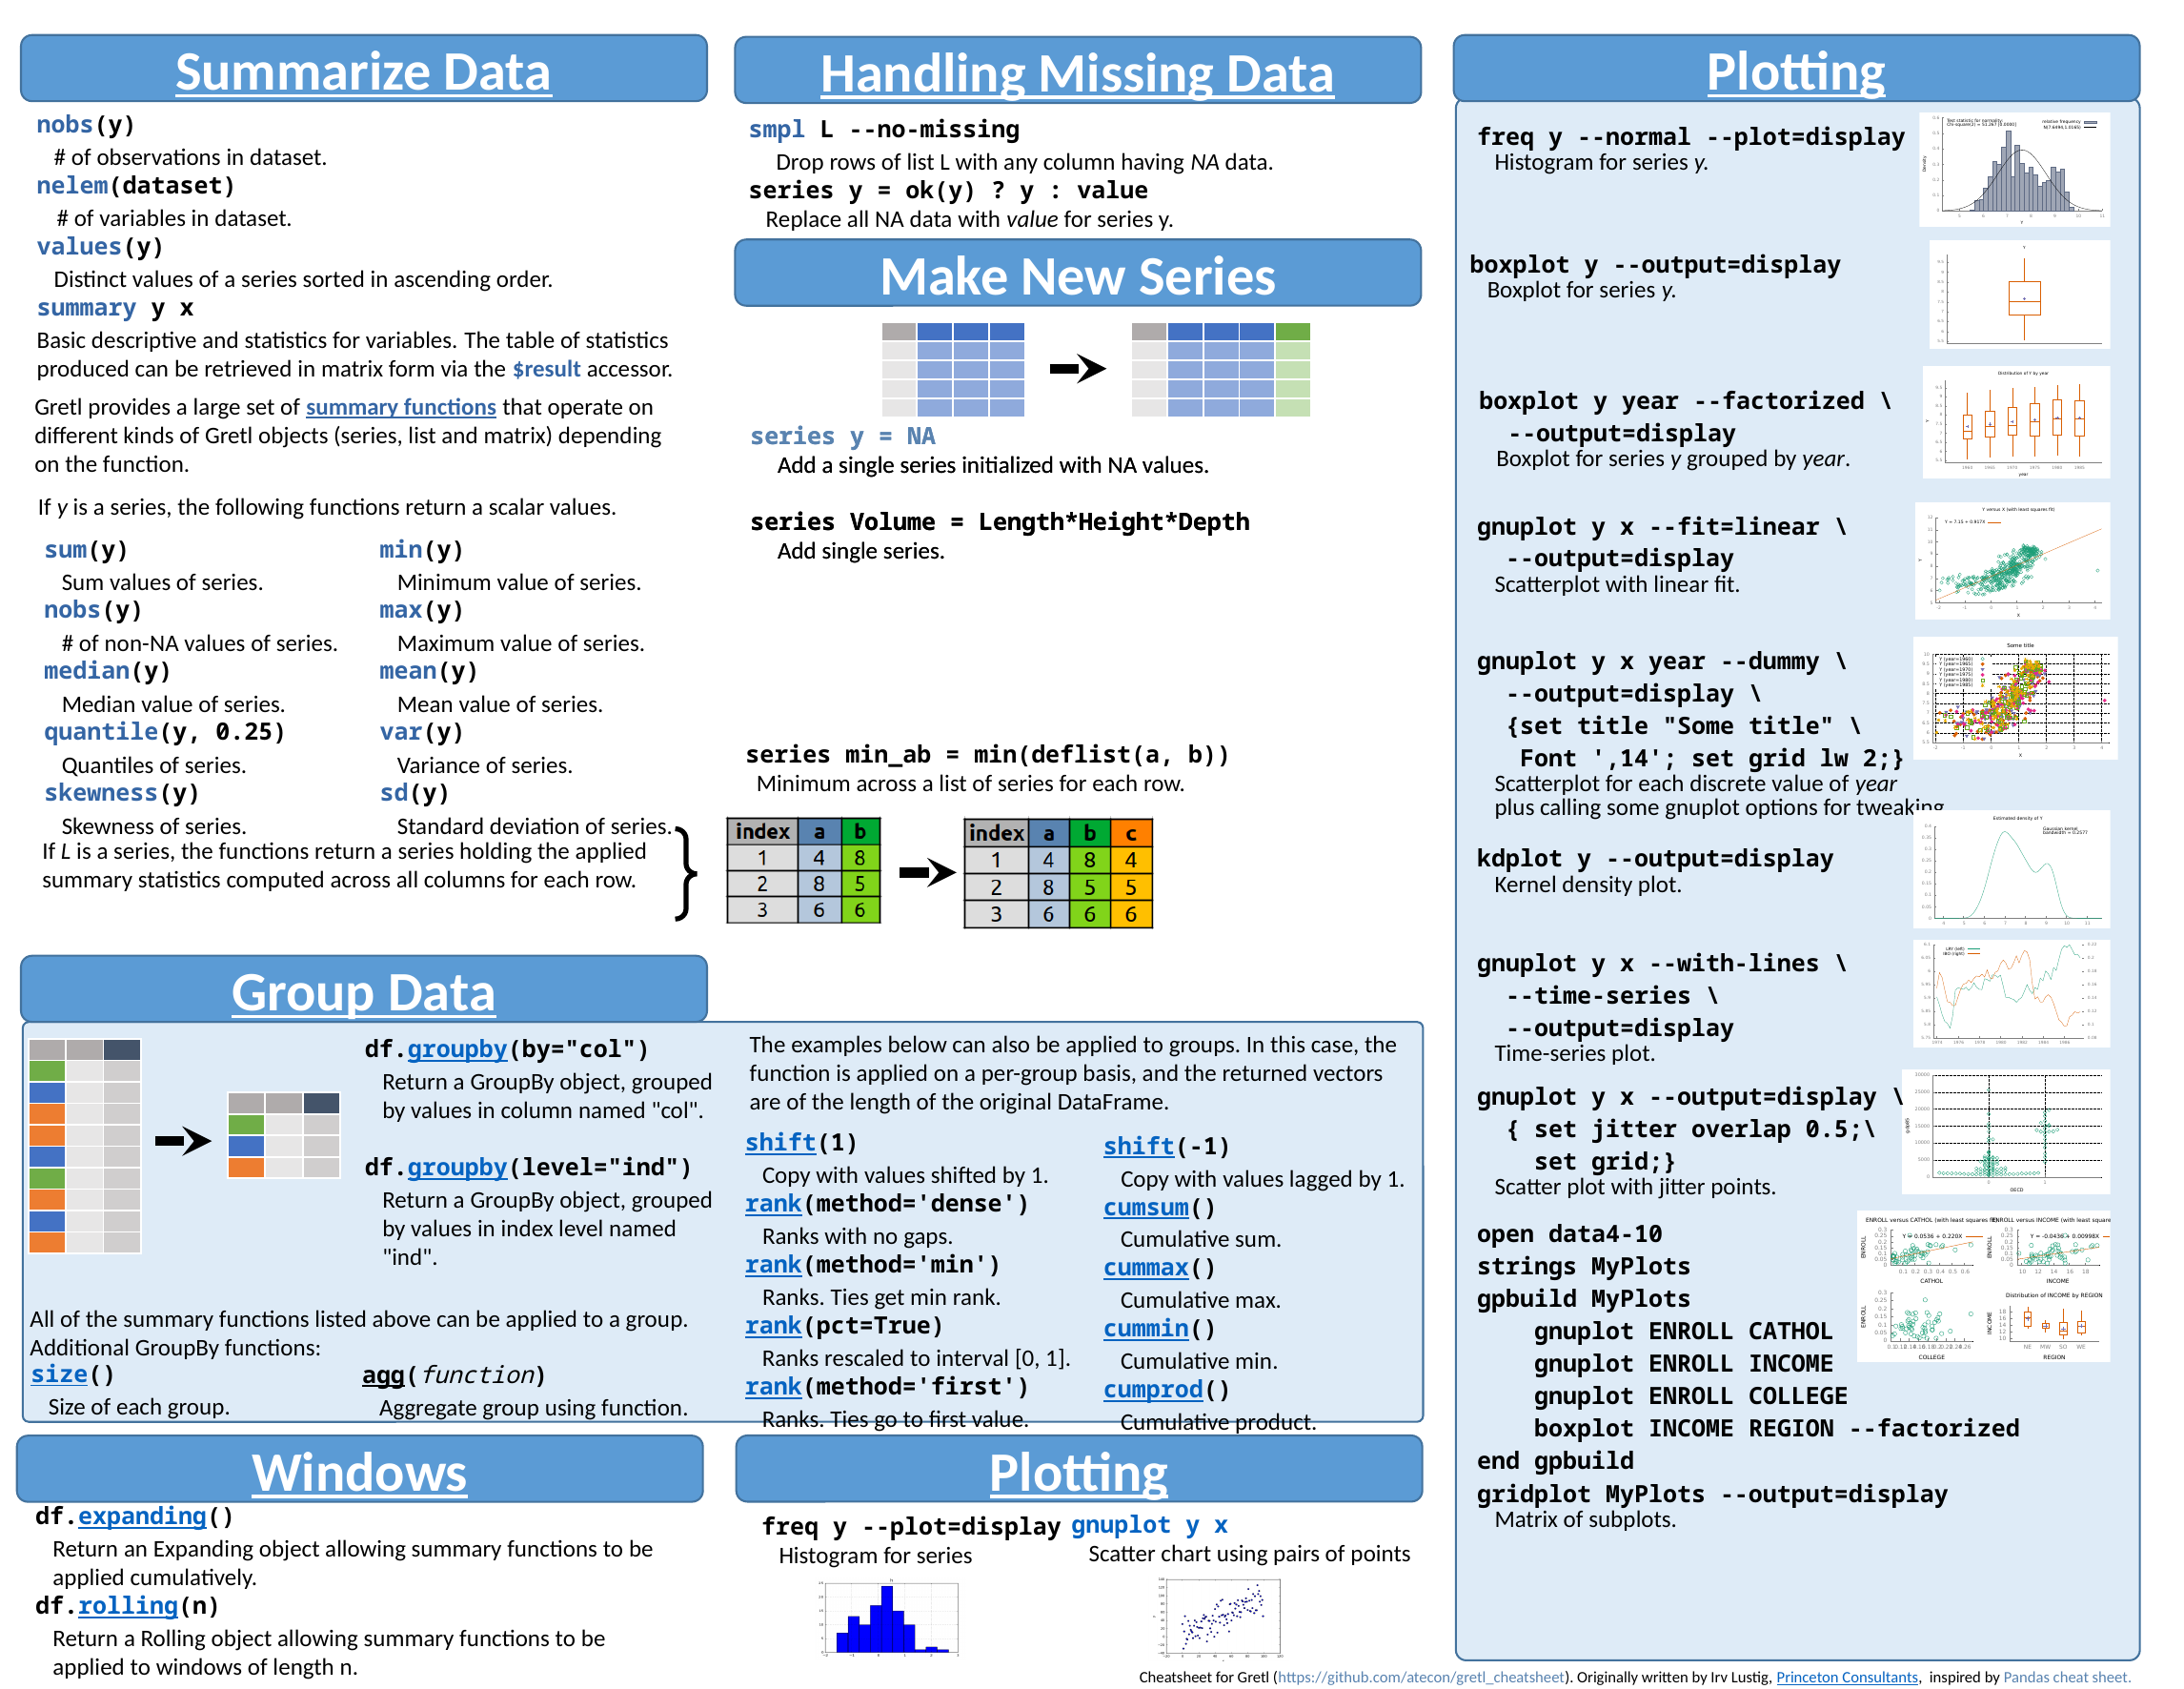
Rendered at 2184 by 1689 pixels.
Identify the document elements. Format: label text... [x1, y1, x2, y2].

table_cell [1276, 342, 1310, 359]
table_cell [1132, 380, 1166, 397]
picture [2083, 1210, 2111, 1363]
text_box Handling Missing Data [735, 36, 1422, 104]
text_box Windows [16, 1435, 703, 1502]
table_cell [882, 380, 916, 397]
table_cell [229, 1158, 264, 1177]
table_cell [1240, 361, 1274, 378]
text_box df.expanding() Return an Expanding object allowing summary functions to be applied cumulatively. df.rolling(n) Return a Rolling object allowing summary functions to be applied to windows of length n. [21, 1494, 694, 1688]
text_box size() Size of each group. [16, 1352, 348, 1428]
table_cell [30, 1211, 65, 1231]
table_cell [1168, 380, 1203, 397]
table_cell [954, 399, 988, 414]
table_header [1204, 323, 1239, 340]
text_box gnuplot y x --output=display \ { set jitter overlap 0.5;\ set grid;} Scatter plot with jitter points. [1463, 1072, 2026, 1195]
table_header [104, 1040, 140, 1060]
table_header [266, 1093, 302, 1113]
table_cell [990, 380, 1024, 397]
table_cell [266, 1115, 302, 1134]
table_cell [104, 1104, 140, 1124]
text_box gnuplot y x --fit=linear \ --output=display Scatterplot with linear fit. [1463, 501, 2026, 597]
text_box All of the summary functions listed above can be applied to a group. Additional GroupBy functions: [15, 1296, 711, 1368]
table_cell [67, 1211, 103, 1231]
table_cell [1204, 380, 1239, 397]
picture [1148, 1576, 1289, 1659]
picture [1922, 365, 2111, 478]
table_cell [30, 1104, 65, 1124]
table_cell [30, 1083, 65, 1103]
text_box [22, 1022, 735, 1422]
table_cell [104, 1147, 140, 1167]
text_box smpl L --no-missing Drop rows of list L with any column having NA data. series y = ok(y) ? y : value Replace all NA data with value for series y. [734, 107, 1420, 240]
text_box freq y --normal --plot=display Histogram for series y. [1463, 112, 2026, 226]
table_cell [1132, 361, 1166, 378]
table_header [990, 323, 1024, 340]
table_header [954, 323, 988, 340]
picture [815, 1577, 966, 1660]
text_box The examples below can also be applied to groups. In this case, the function is applied on a per-group basis, and the returned vectors are of the length of the original DataFrame. [735, 1022, 1421, 1123]
text_box shift(1) Copy with values shifted by 1. rank(method='dense') Ranks with no gaps. rank(method='min') Ranks. Ties get min rank. rank(pct=True) Ranks rescaled to interval [0, 1]. rank(method='first') Ranks. Ties go to first value. [731, 1123, 1089, 1440]
table_cell [30, 1190, 65, 1210]
text_box Gretl provides a large set of summary functions that operate on different kinds of Gretl objects (series, list and matrix) depending on the function. [20, 384, 705, 484]
table_cell [30, 1232, 65, 1252]
table_cell [918, 361, 952, 378]
text_box series y = NA Add a single series initialized with NA values. series Volume = Length*Height*Depth Add single series. [736, 414, 1421, 571]
table_cell [954, 380, 988, 397]
text_box Group Data [21, 955, 708, 1023]
table_cell [882, 399, 916, 414]
table_header [30, 1040, 65, 1060]
table_cell [1276, 361, 1310, 378]
text_box If y is a series, the following functions return a scalar values. [24, 484, 709, 527]
table_cell [1240, 380, 1274, 397]
text_box open data4-10 strings MyPlots gpbuild MyPlots gnuplot ENROLL CATHOL gnuplot ENROLL INCOME gnuplot ENROLL COLLEGE boxplot INCOME REGION --factorized end gpbuild gridplot MyPlots --output=display Matrix of subplots. [1463, 1210, 2083, 1528]
table_cell [1132, 399, 1166, 414]
table_cell [104, 1126, 140, 1146]
table_header [1168, 323, 1203, 340]
picture [1919, 112, 2111, 228]
picture [1912, 810, 2111, 929]
table_cell [266, 1158, 302, 1177]
picture [2026, 939, 2111, 1048]
table_header [1132, 323, 1166, 340]
table_cell [229, 1136, 264, 1156]
text_box Summarize Data [21, 34, 708, 102]
table_cell [67, 1147, 103, 1167]
table_cell [30, 1169, 65, 1189]
picture [1915, 501, 2111, 620]
text_box Make New Series [735, 240, 1422, 306]
table_header [918, 323, 952, 340]
text_box gnuplot y x --with-lines \ --time-series \ --output=display Time-series plot. [1463, 939, 2026, 1062]
table_cell [1204, 399, 1239, 414]
table_cell [304, 1136, 339, 1156]
picture [1912, 637, 2118, 761]
table_cell [104, 1061, 140, 1081]
table_cell [918, 399, 952, 414]
table_cell [67, 1083, 103, 1103]
table_cell [104, 1190, 140, 1210]
text_box boxplot y --output=display Boxplot for series y. [1455, 240, 2019, 307]
table_header [1276, 323, 1310, 340]
table_cell [1240, 399, 1274, 414]
table_cell [30, 1126, 65, 1146]
table_cell [304, 1115, 339, 1134]
table_cell [67, 1061, 103, 1081]
text_box kdplot y --output=display Kernel density plot. [1463, 834, 2026, 929]
table_header [229, 1093, 264, 1113]
table_cell [954, 342, 988, 359]
picture [1930, 240, 2111, 350]
table_cell [1168, 342, 1203, 359]
table_cell [67, 1190, 103, 1210]
table_cell [104, 1232, 140, 1252]
table_cell [104, 1211, 140, 1231]
text_box Cheatsheet for Gretl (https://github.com/atecon/gretl_cheatsheet). Originally written by Irv Lustig, Princeton Consultants, inspired by Pandas cheat sheet. [1125, 1659, 2173, 1689]
table_cell [990, 342, 1024, 359]
table_cell [104, 1083, 140, 1103]
table_cell [1168, 399, 1203, 414]
table_cell [990, 399, 1024, 414]
table_cell [990, 361, 1024, 378]
text_box Plotting [1453, 34, 2140, 102]
table_cell [1240, 342, 1274, 359]
table_cell [67, 1126, 103, 1146]
table_cell [1276, 399, 1310, 414]
table_cell [30, 1061, 65, 1081]
table_cell [882, 361, 916, 378]
text_box [1455, 99, 2140, 1659]
text_box series min_ab = min(deflist(a, b)) Minimum across a list of series for each row. [731, 703, 1266, 804]
text_box shift(-1) Copy with values lagged by 1. cumsum() Cumulative sum. cummax() Cumulative max. cummin() Cumulative min. cumprod() Cumulative product. [1089, 1123, 1427, 1443]
text_box gnuplot y x year --dummy \ --output=display \ {set title "Some title" \ Font ',14'; set grid lw 2;} Scatterplot for each discrete value of year plus calling some gnuplot options for tweaking. [1463, 637, 2026, 815]
text_box nobs(y) # of observations in dataset. nelem(dataset) # of variables in dataset. values(y) Distinct values of a series sorted in ascending order. summary y x Basic descriptive and statistics for variables. The table of statistics produced can be retrieved in matrix form via the $result accessor. [22, 102, 708, 389]
table_cell [266, 1136, 302, 1156]
table_cell [918, 342, 952, 359]
picture [962, 816, 1154, 929]
table_cell [67, 1232, 103, 1252]
table_header [1240, 323, 1274, 340]
picture [1902, 1069, 2111, 1195]
text_box Plotting [736, 1435, 1423, 1502]
picture [725, 816, 882, 925]
text_box min(y) Minimum value of series. max(y) Maximum value of series. mean(y) Mean value of series. var(y) Variance of series. sd(y) Standard deviation of series. [365, 526, 725, 846]
table_cell [67, 1104, 103, 1124]
text_box boxplot y year --factorized \ --output=display Boxplot for series y grouped by year. [1465, 376, 2028, 472]
text_box agg(function) Aggregate group using function. [348, 1352, 712, 1428]
table_cell [229, 1115, 264, 1134]
table_header [67, 1040, 103, 1060]
table_cell [67, 1169, 103, 1189]
table_header [304, 1093, 339, 1113]
text_box sum(y) Sum values of series. nobs(y) # of non-NA values of series. median(y) Median value of series. quantile(y, 0.25) Quantiles of series. skewness(y) Skewness of series. [30, 527, 365, 828]
table_cell [882, 342, 916, 359]
table_cell [30, 1147, 65, 1167]
table_cell [1204, 342, 1239, 359]
table_cell [954, 361, 988, 378]
table_header [882, 323, 916, 340]
text_box gnuplot y x Scatter chart using pairs of points [1057, 1502, 1477, 1575]
table_cell [104, 1169, 140, 1189]
table_cell [1168, 361, 1203, 378]
text_box df.groupby(by="col") Return a GroupBy object, grouped by values in column named "col". df.groupby(level="ind") Return a GroupBy object, grouped by values in index level named "ind". [351, 1027, 738, 1277]
text_box freq y --plot=display Histogram for series [747, 1503, 1167, 1576]
table_cell [918, 380, 952, 397]
table_cell [1204, 361, 1239, 378]
table_cell [1132, 342, 1166, 359]
table_cell [1276, 380, 1310, 397]
table_cell [304, 1158, 339, 1177]
text_box If L is a series, the functions return a series holding the applied summary statistics computed across all columns for each row. [28, 828, 688, 901]
